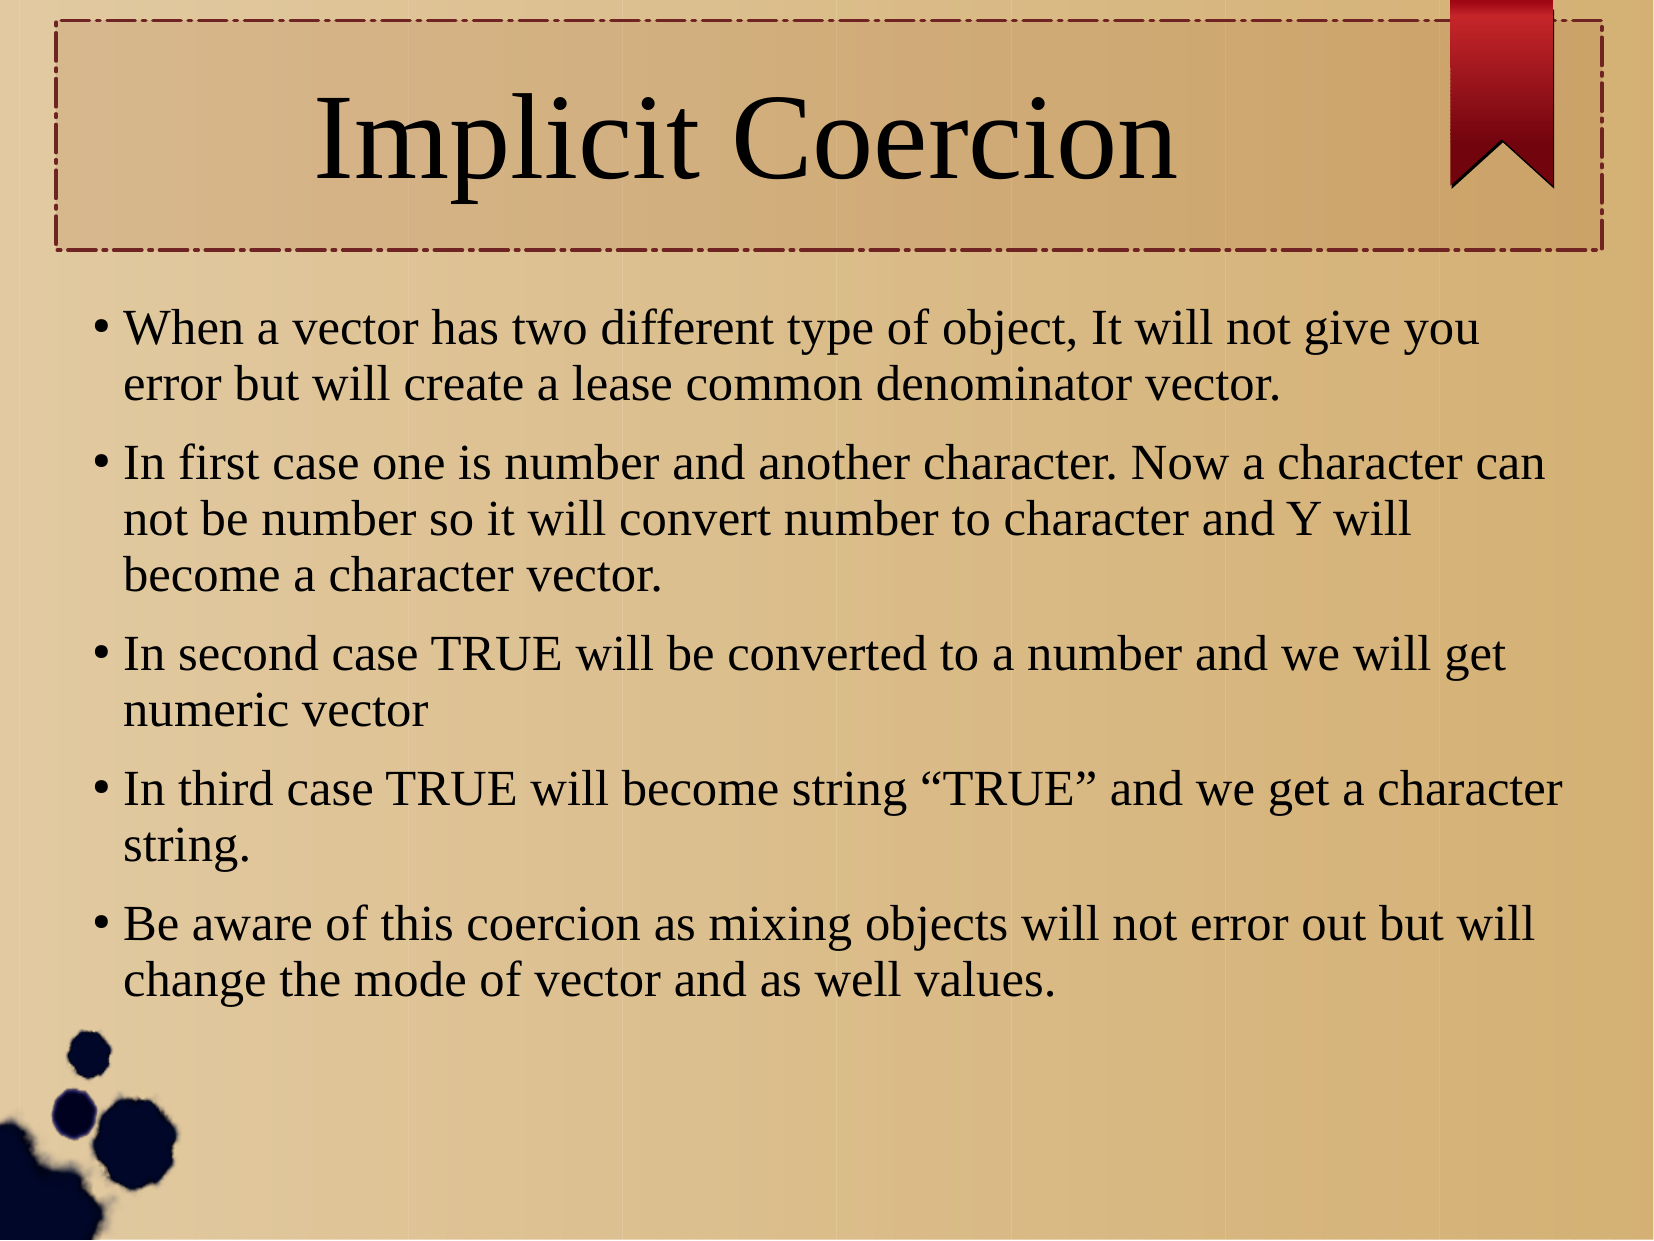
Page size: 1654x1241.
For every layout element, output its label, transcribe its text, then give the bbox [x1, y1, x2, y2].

title Implicit Coercion [82, 47, 1412, 229]
list When a vector has two different type of object, It will not give you error but will create a lease common denominator vector. In first case one is number and another character. Now a character can not be number so it will convert number to character and Y will become a character vector. In second case TRUE will be converted to a number and we will get numeric vector In third case TRUE will become string “TRUE” and we get a character string. Be aware of this coercion as mixing objects will not error out but will change the mode of vector and as well values. [82, 299, 1571, 1019]
